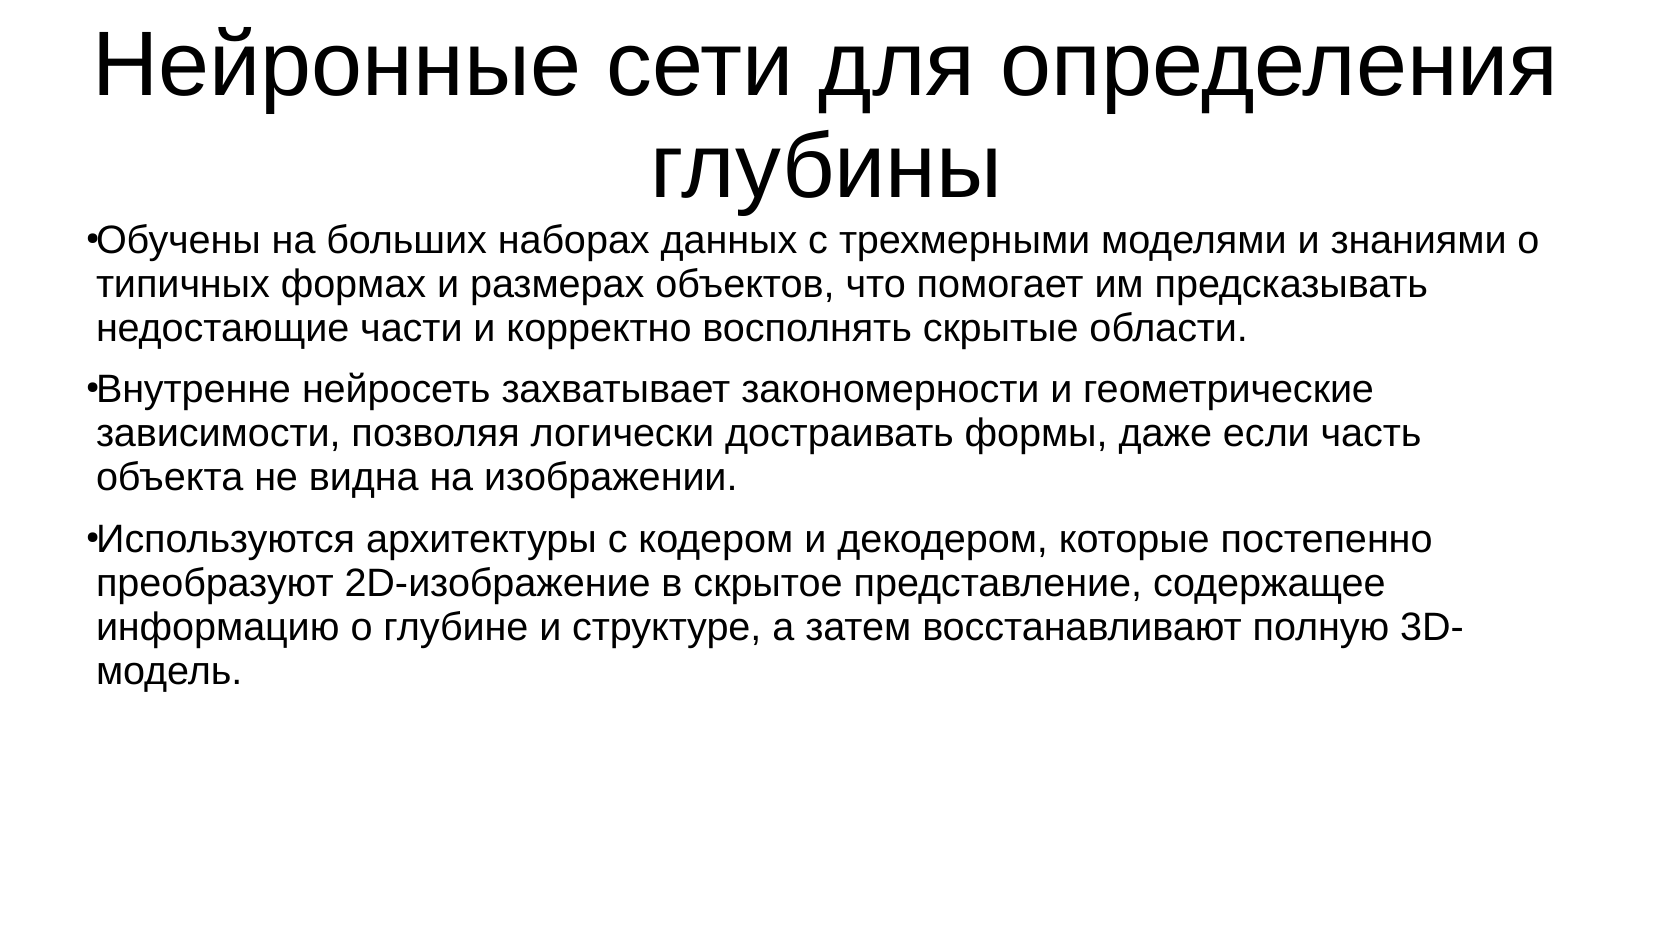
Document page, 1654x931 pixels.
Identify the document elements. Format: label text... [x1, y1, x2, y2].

title Нейронные сети для определения глубины [82, 12, 1571, 217]
list Обучены на больших наборах данных с трехмерными моделями и знаниями о типичных формах и размерах объектов, что помогает им предсказывать недостающие части и корректно восполнять скрытые области. Внутренне нейросеть захватывает закономерности и геометрические зависимости, позволяя логически достраивать формы, даже если часть объекта не видна на изображении. Используются архитектуры с кодером и декодером, которые постепенно преобразуют 2D-изображение в скрытое представление, содержащее информацию о глубине и структуре, а затем восстанавливают полную 3D-модель. [82, 217, 1571, 758]
